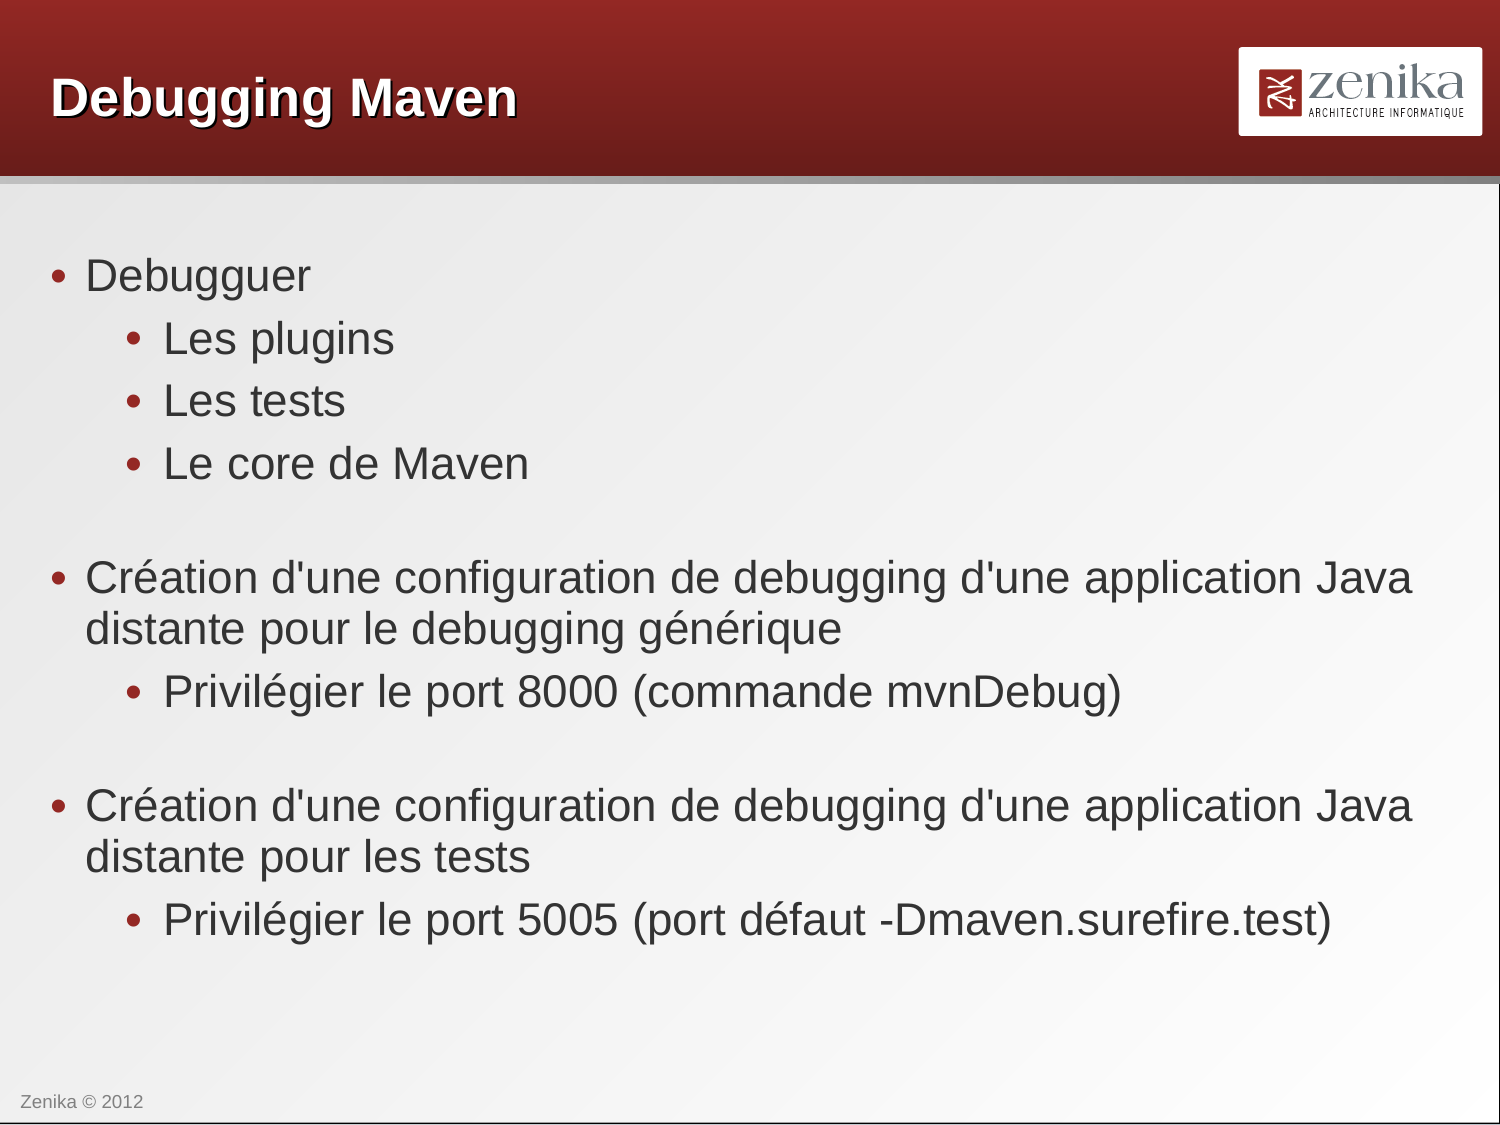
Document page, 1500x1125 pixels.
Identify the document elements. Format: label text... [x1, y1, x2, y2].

title Debugging Maven [50, 15, 1206, 180]
picture [1257, 58, 1464, 125]
list Debugguer Les plugins Les tests Le core de Maven Création d'une configuration de debugging d'une application Java distante pour le debugging générique Privilégier le port 8000 (commande mvnDebug) Création d'une configuration de debugging d'une application Java distante pour les tests Privilégier le port 5005 (port défaut -Dmaven.surefire.test) [50, 249, 1435, 1079]
